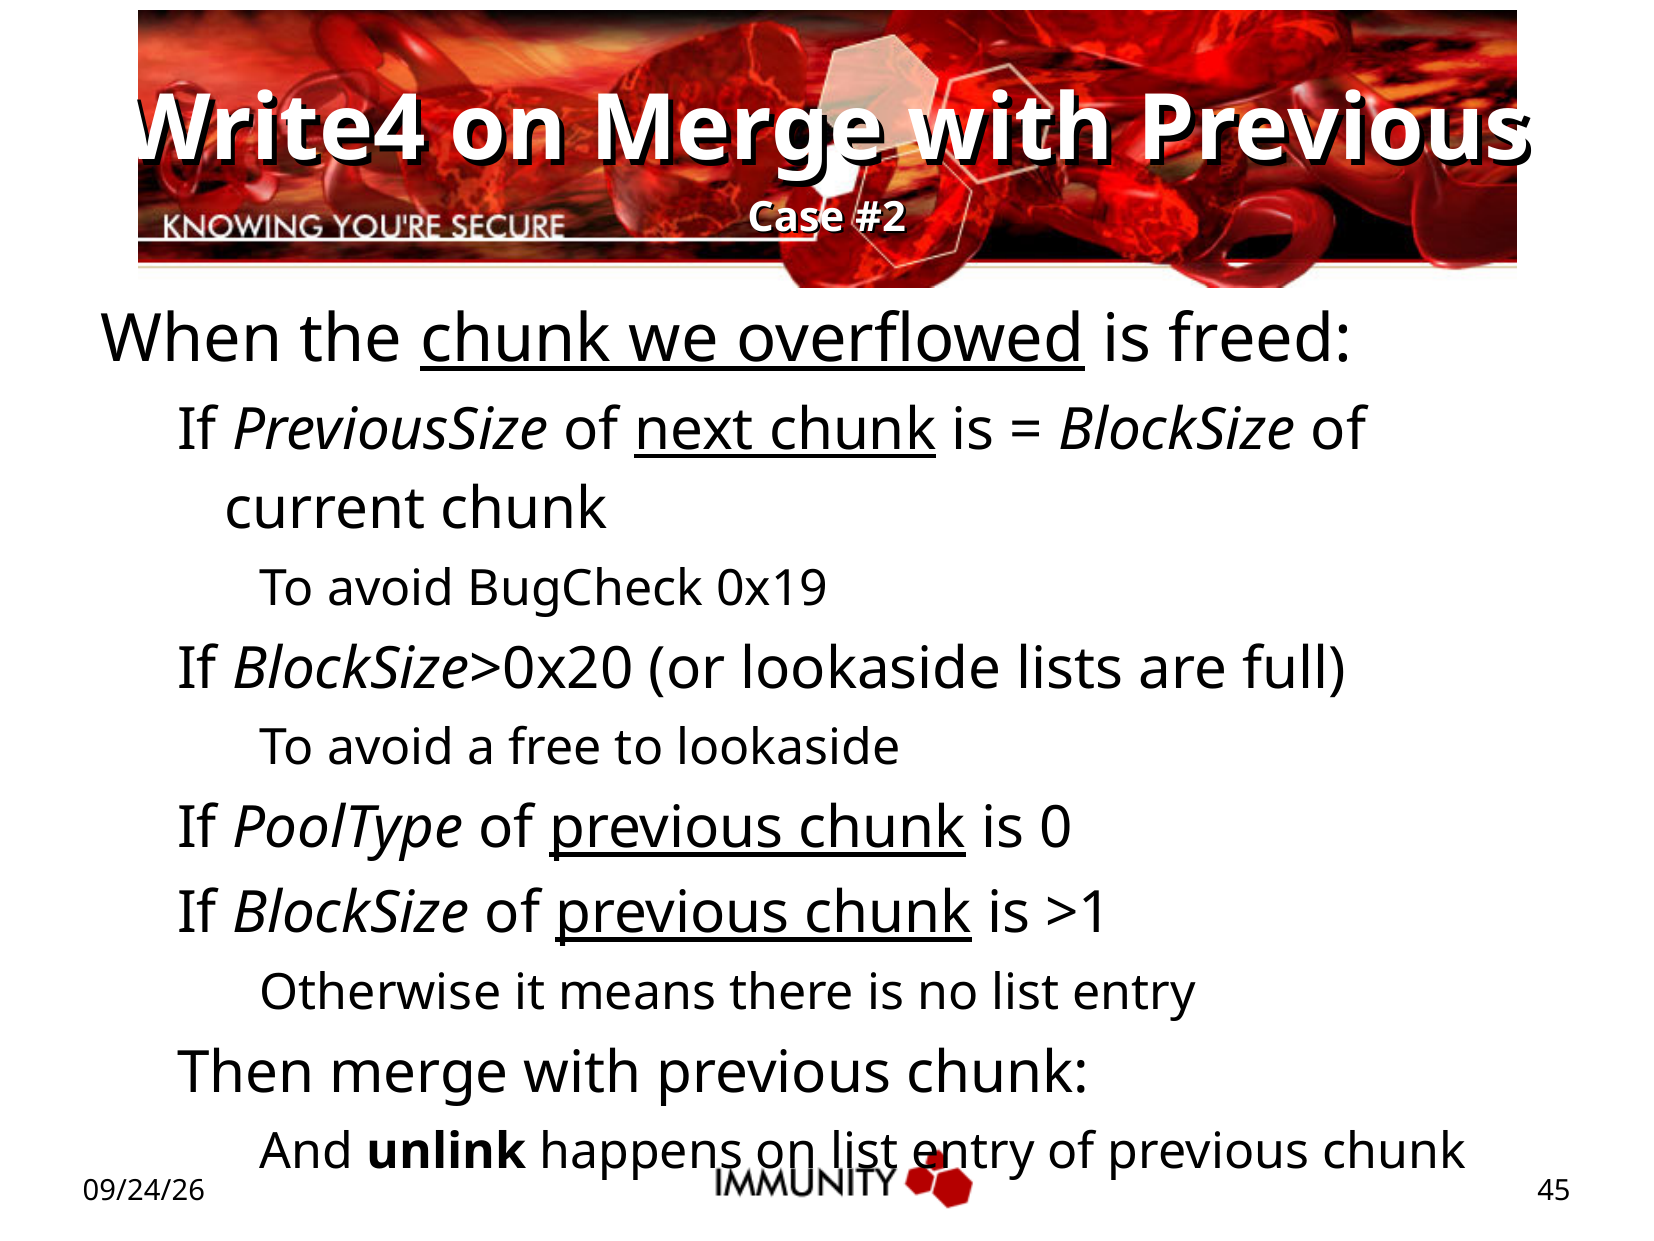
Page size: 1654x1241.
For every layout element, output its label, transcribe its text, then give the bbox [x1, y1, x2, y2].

title Write4 on Merge with Previous Case #2 [82, 56, 1571, 250]
picture [138, 10, 1517, 56]
picture [694, 1130, 984, 1235]
picture [138, 250, 1517, 288]
picture [979, 1145, 984, 1165]
list When the chunk we overflowed is freed: If PreviousSize of next chunk is = BlockSize of current chunk To avoid BugCheck 0x19 If BlockSize>0x20 (or lookaside lists are full) To avoid a free to lookaside If PoolType of previous chunk is 0 If BlockSize of previous chunk is >1 Otherwise it means there is no list entry Then merge with previous chunk: And unlink happens on list entry of previous chunk [82, 290, 1571, 1094]
